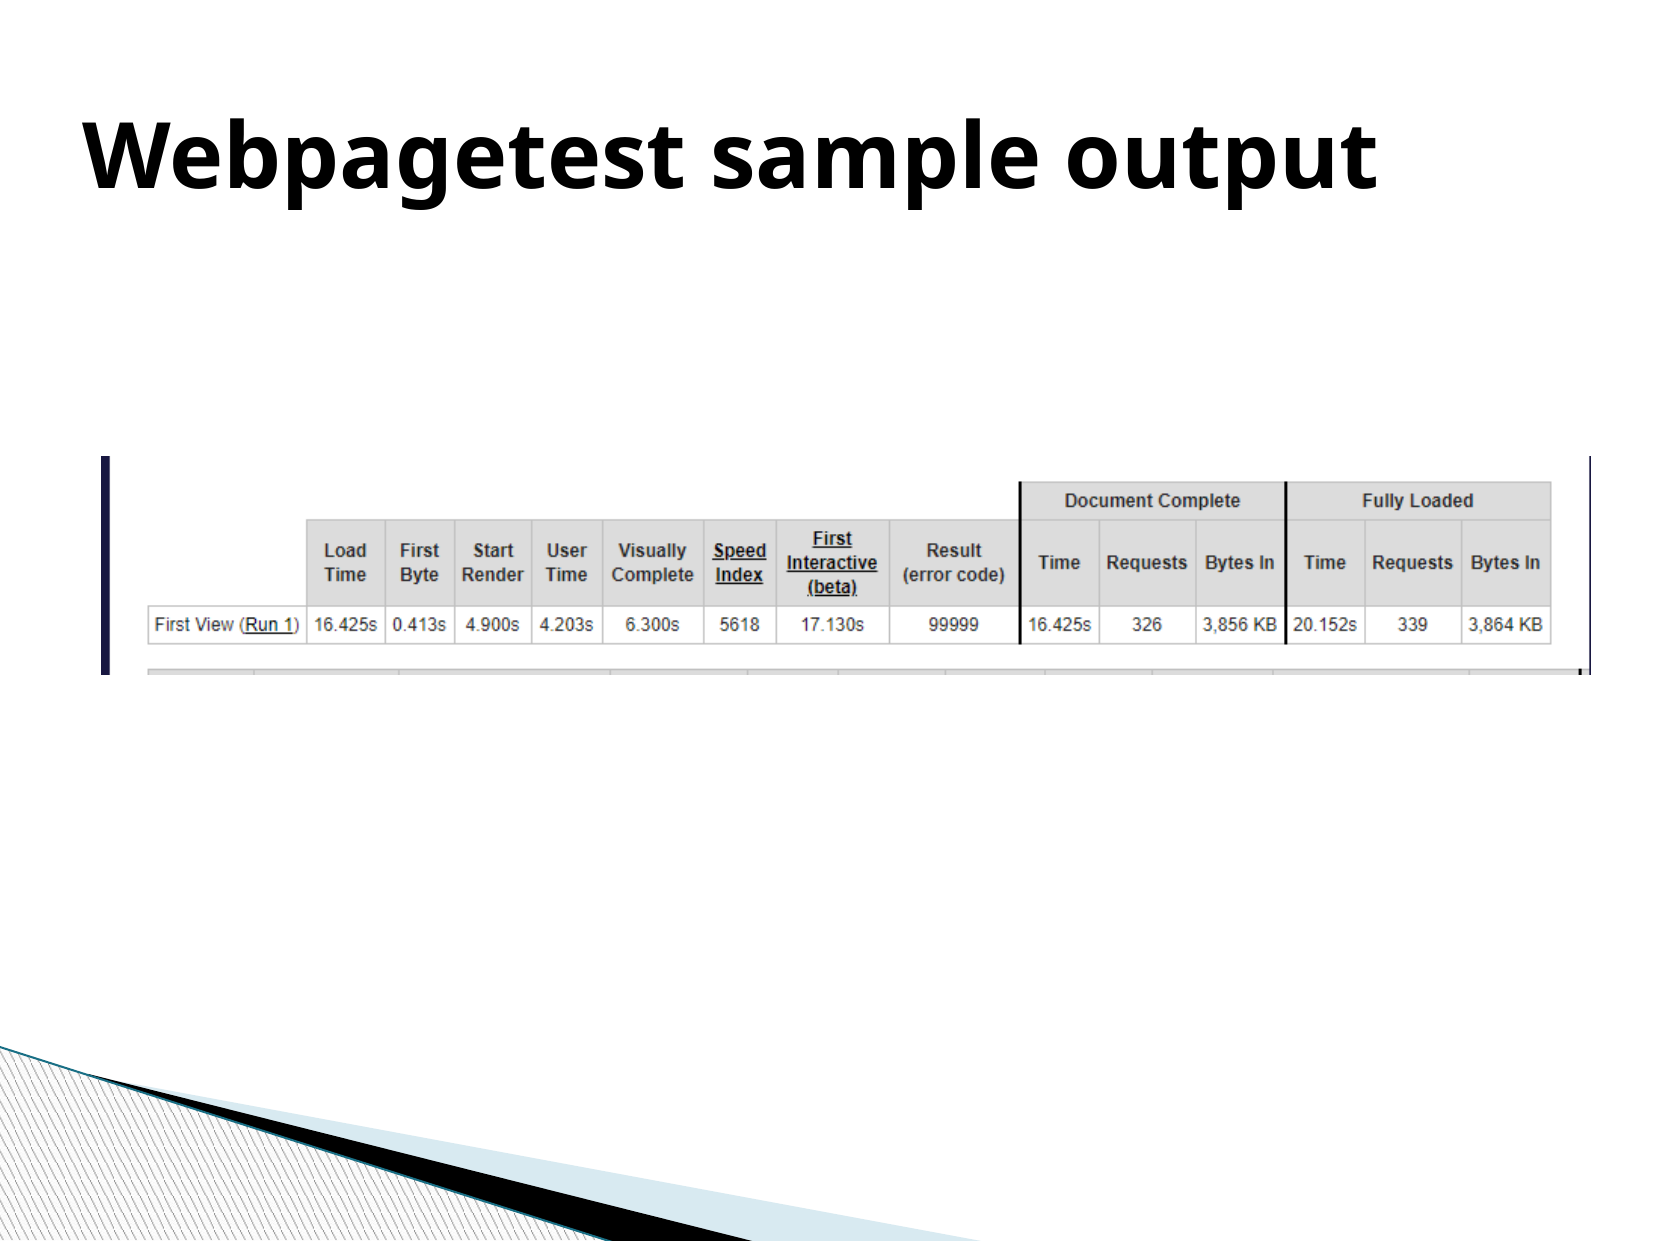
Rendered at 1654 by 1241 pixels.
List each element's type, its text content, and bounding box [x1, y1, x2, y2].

picture [101, 456, 1591, 676]
title Webpagetest sample output [82, 49, 1571, 257]
picture [0, 1049, 602, 1241]
